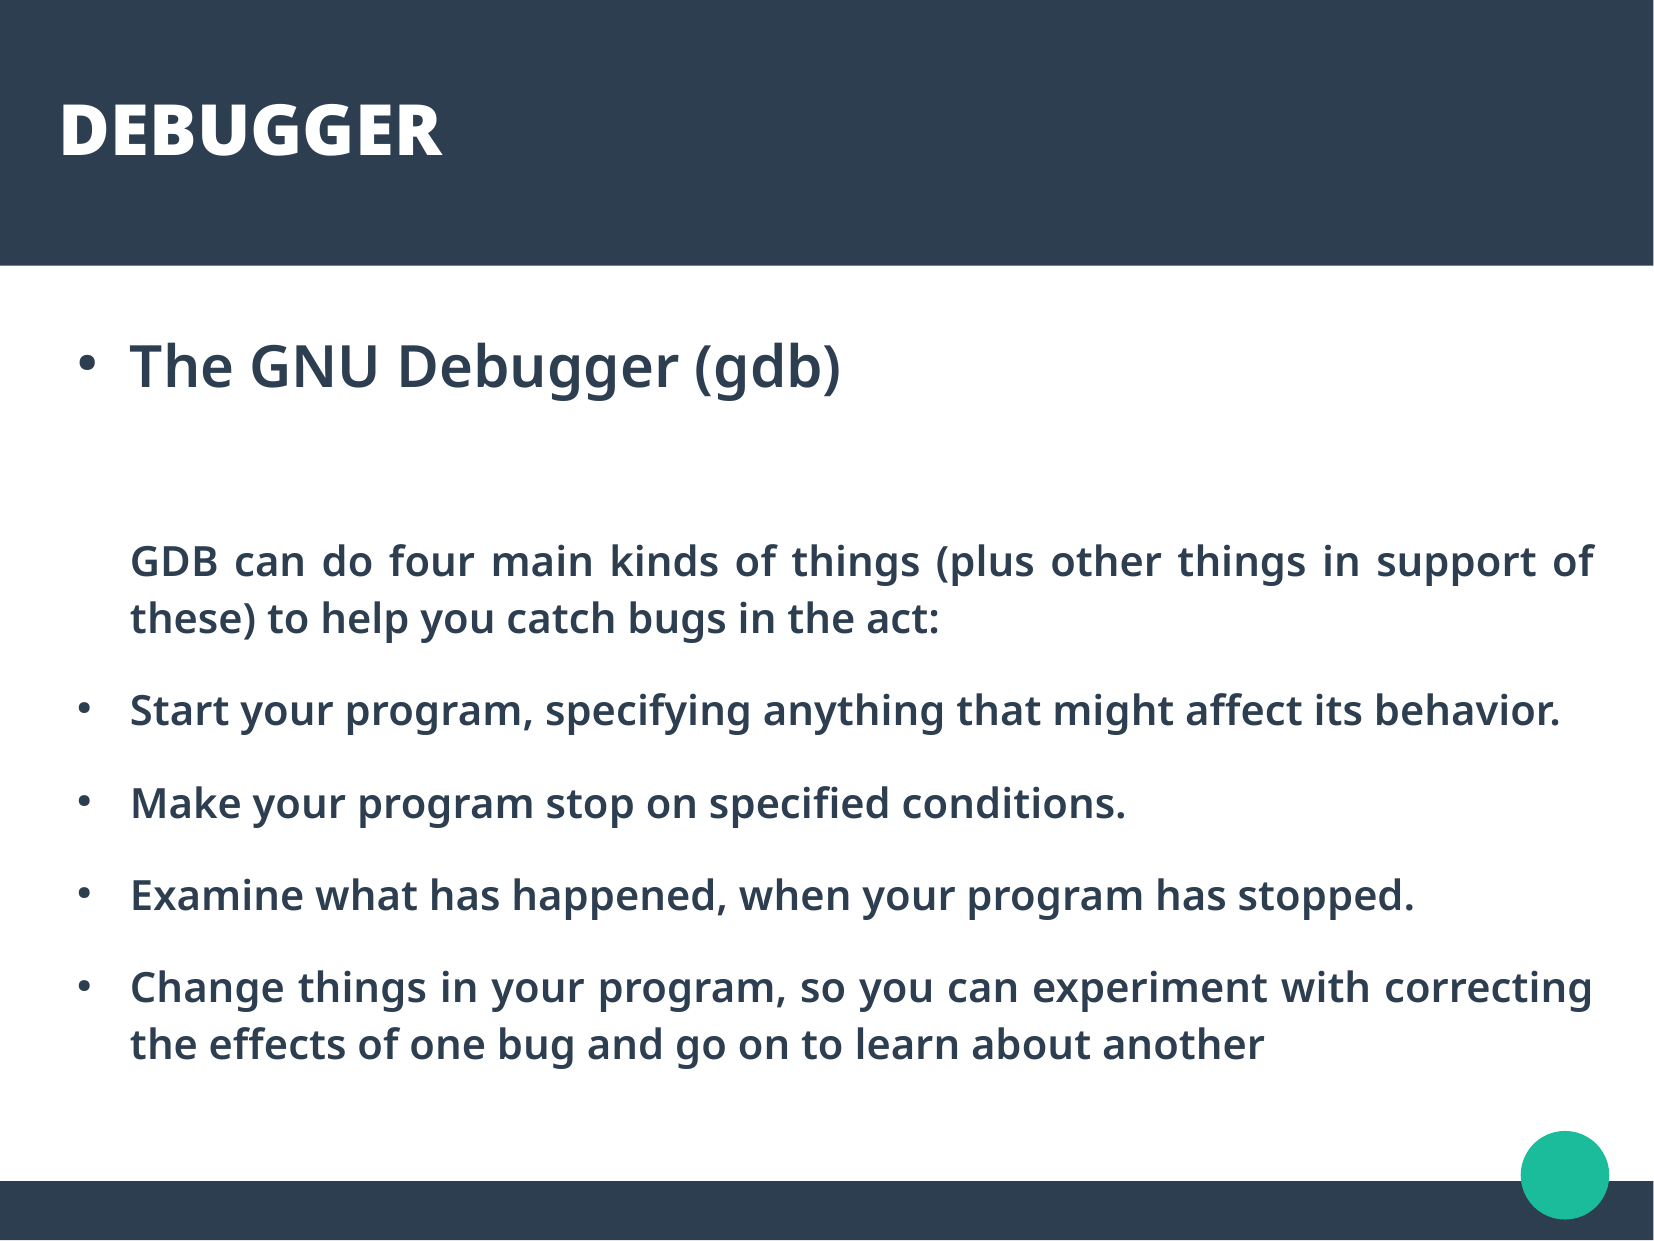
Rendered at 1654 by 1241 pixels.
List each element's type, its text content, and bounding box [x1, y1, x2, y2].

list The GNU Debugger (gdb) GDB can do four main kinds of things (plus other things in support of these) to help you catch bugs in the act: Start your program, specifying anything that might affect its behavior. Make your program stop on specified conditions. Examine what has happened, when your program has stopped. Change things in your program, so you can experiment with correcting the effects of one bug and go on to learn about another [59, 324, 1595, 1152]
title DEBUGGER [59, 49, 1595, 207]
